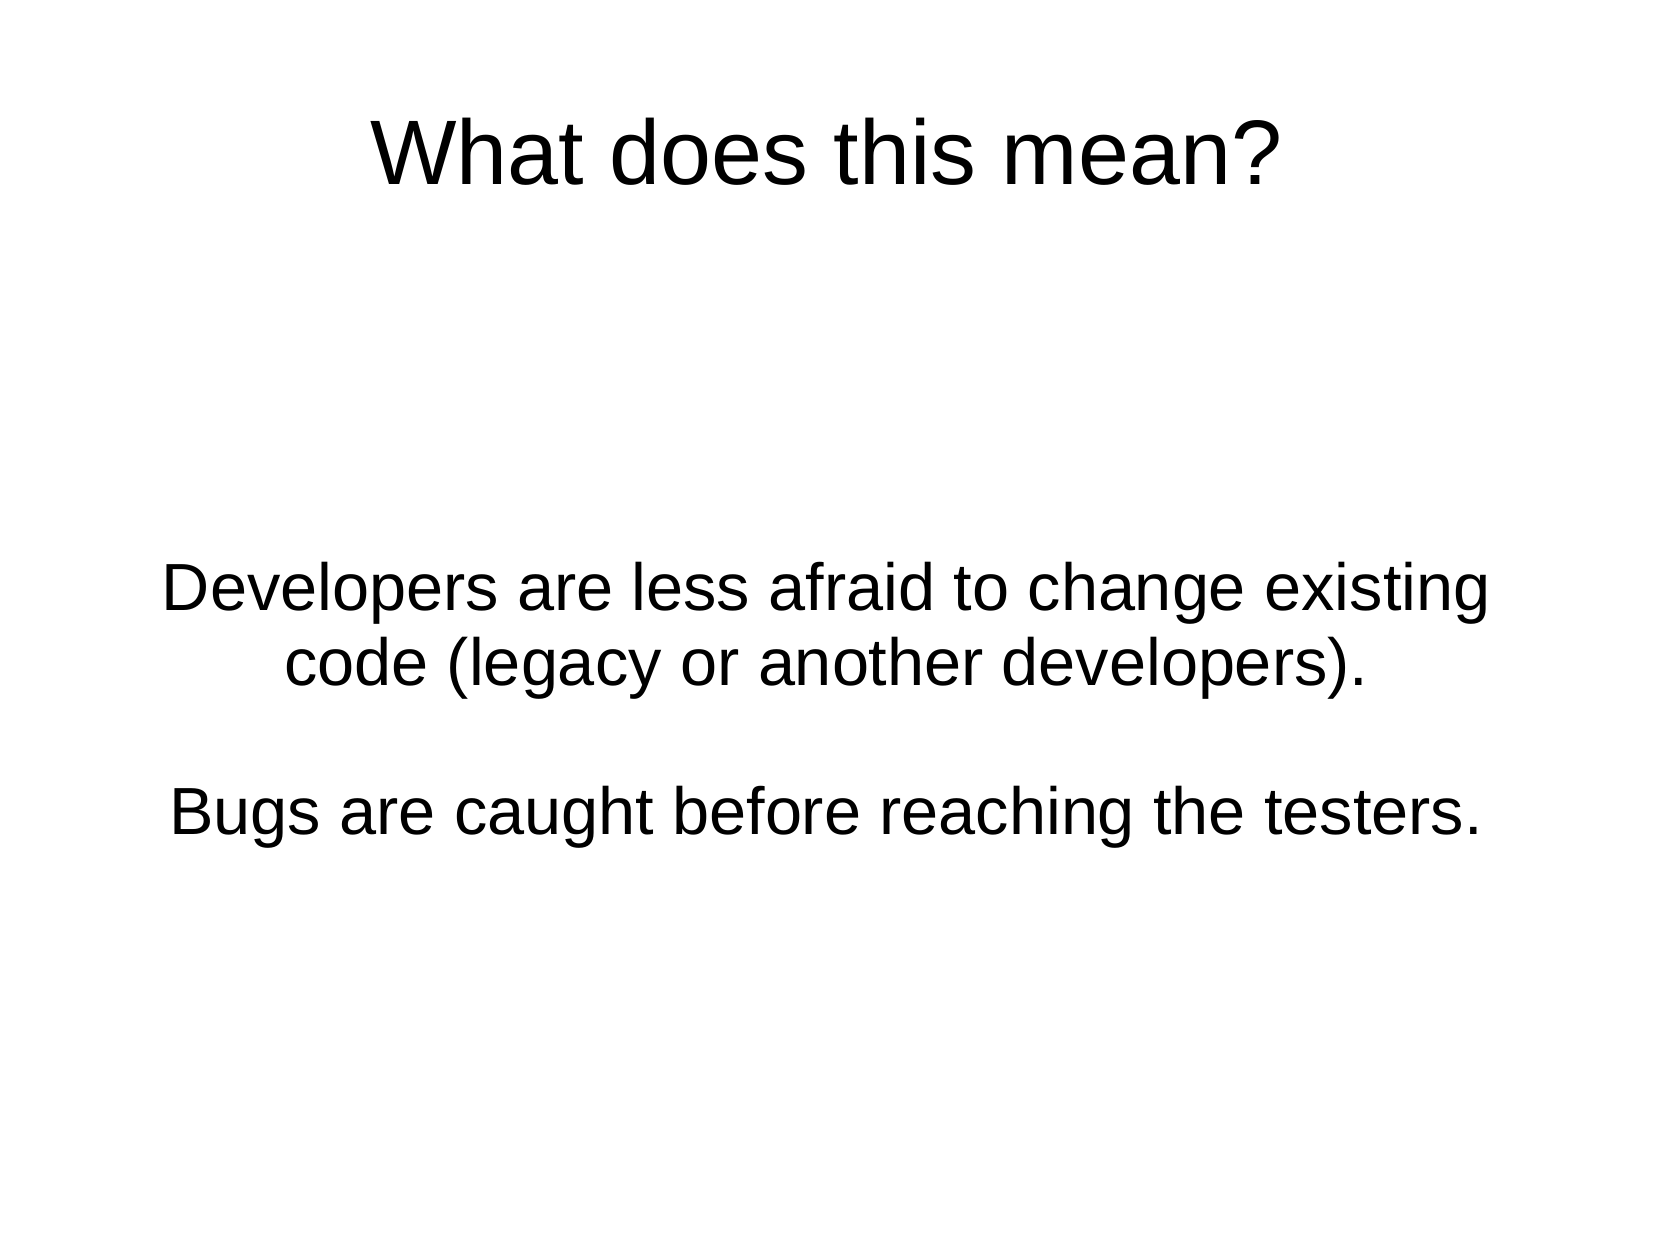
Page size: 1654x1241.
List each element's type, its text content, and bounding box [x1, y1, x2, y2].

title What does this mean? [82, 56, 1571, 250]
subtitle Developers are less afraid to change existing code (legacy or another developers). Bugs are caught before reaching the testers. [82, 297, 1571, 1102]
